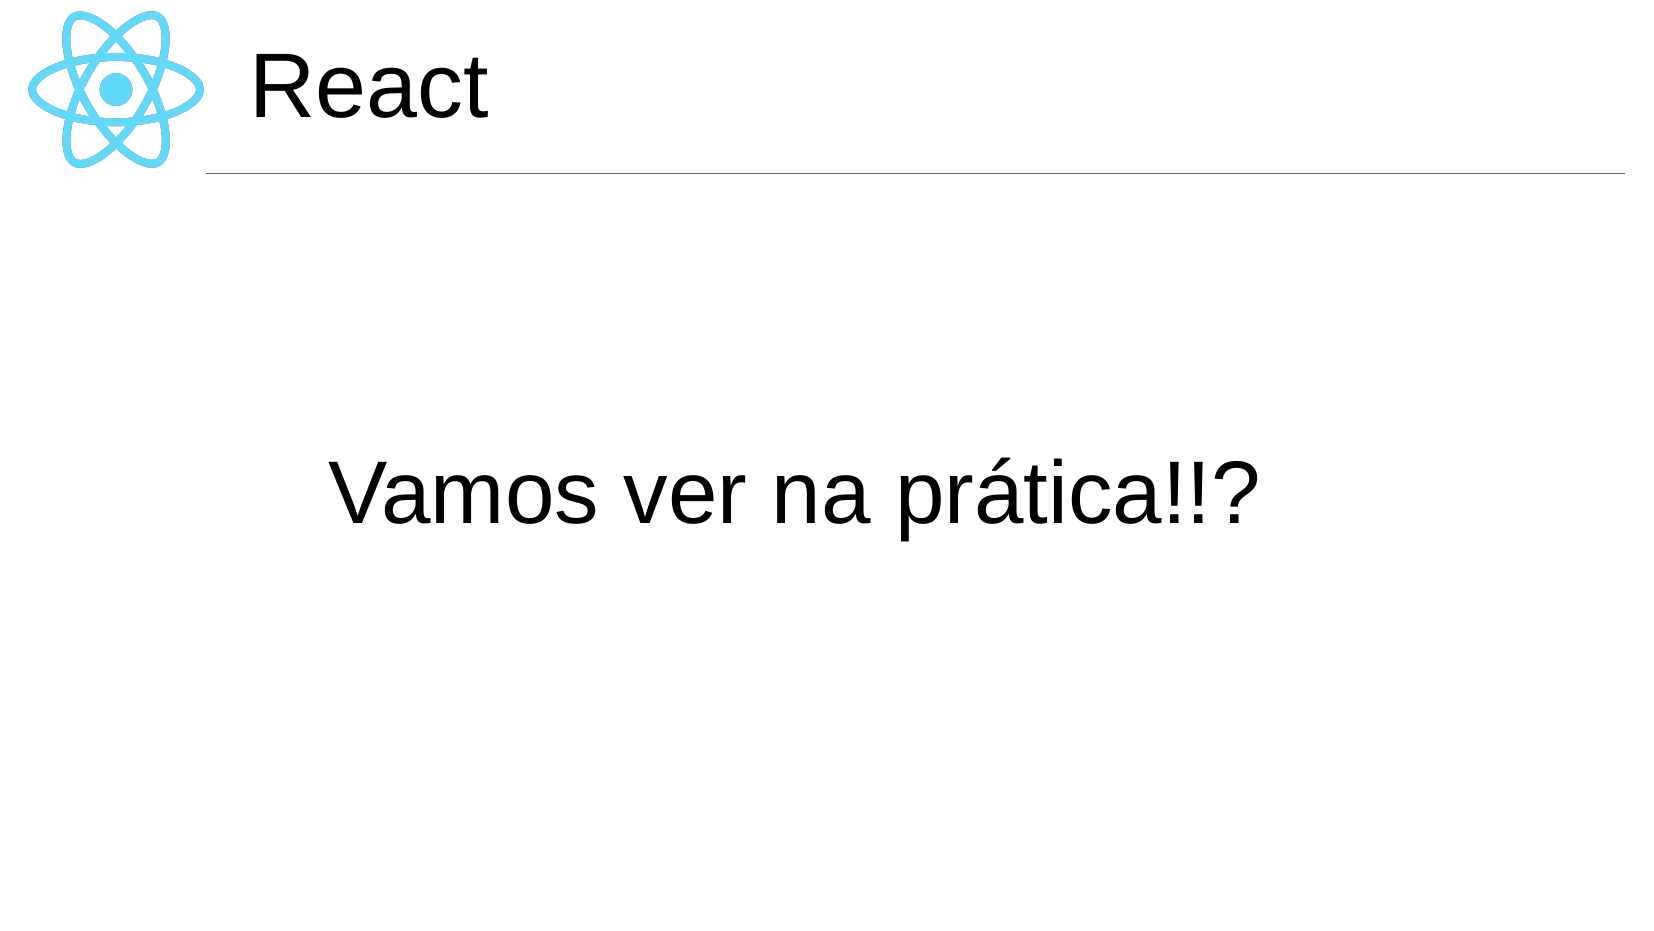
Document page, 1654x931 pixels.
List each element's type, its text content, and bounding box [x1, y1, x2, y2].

picture [0, 0, 292, 207]
list Vamos ver na prática!!? [265, 442, 1329, 621]
title React [292, 7, 1654, 164]
